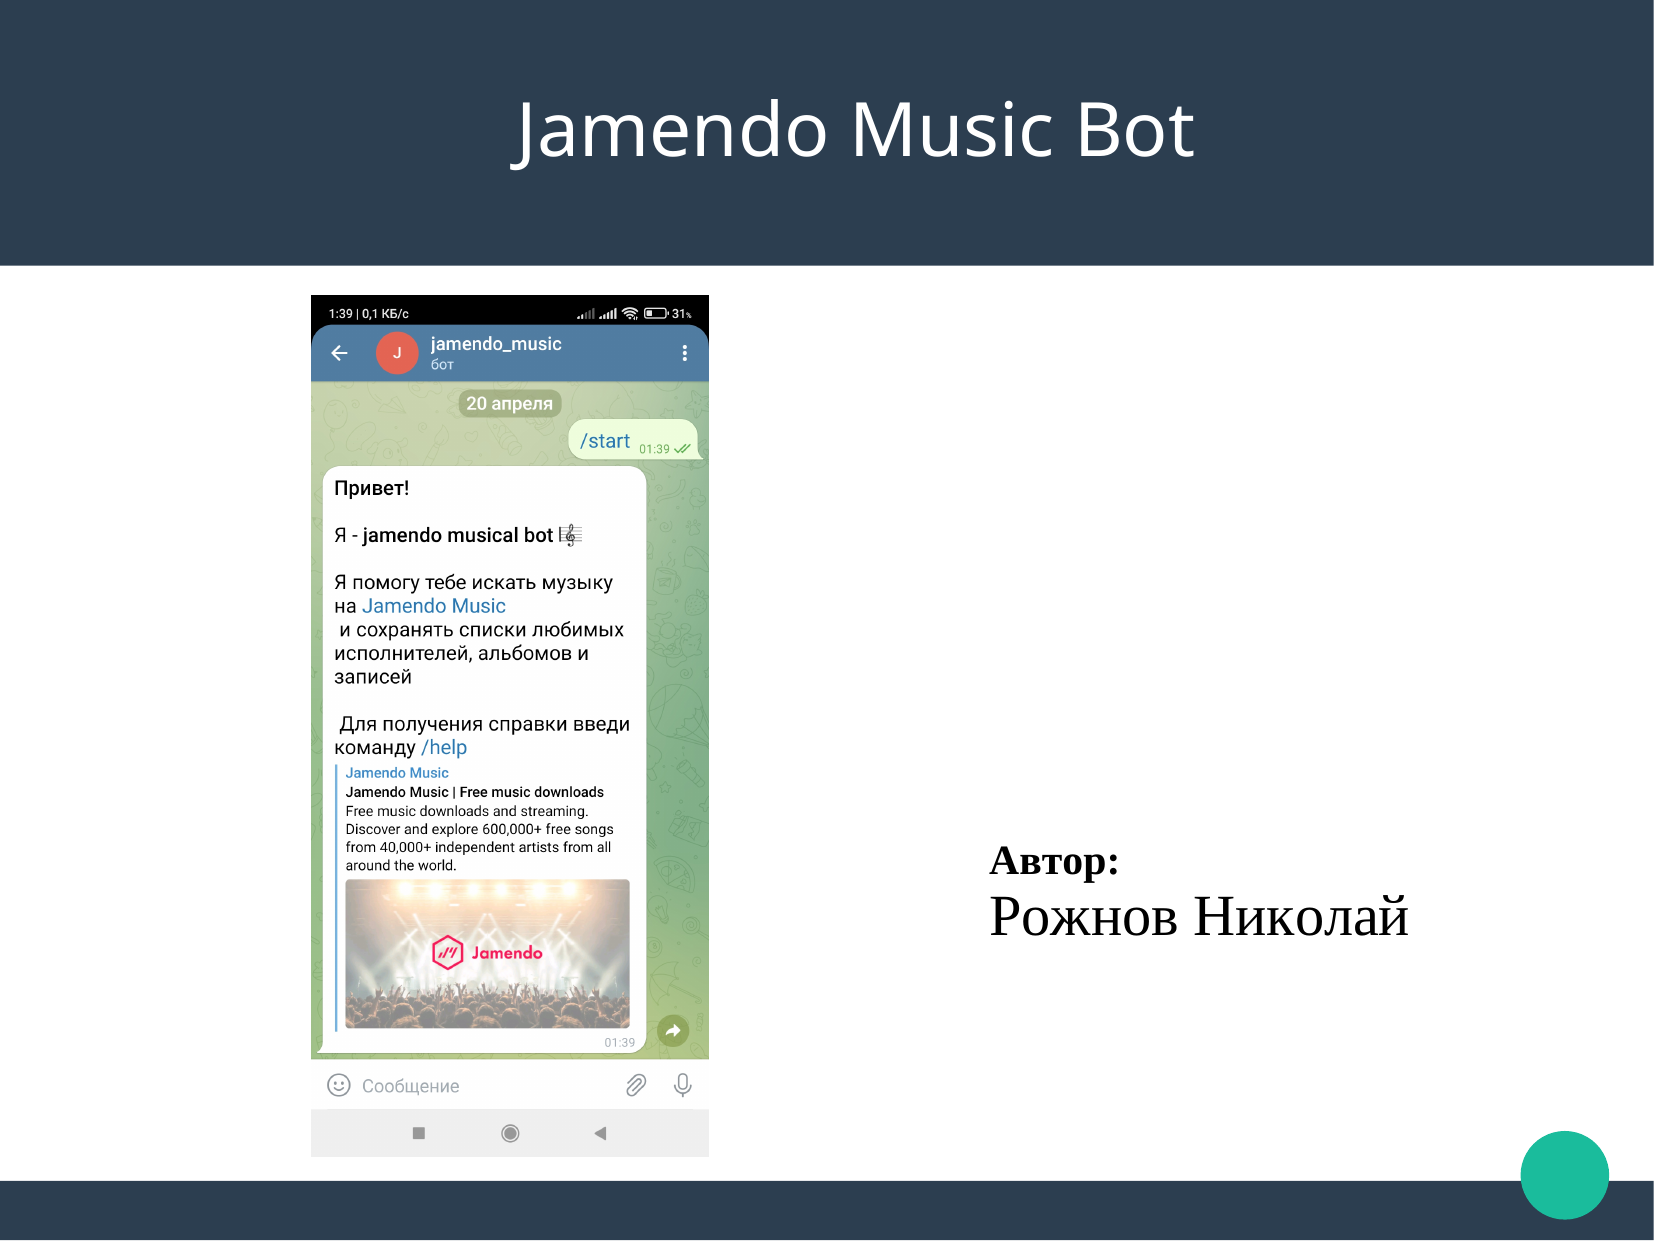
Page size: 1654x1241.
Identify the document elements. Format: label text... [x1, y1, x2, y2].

title Jamendo Music Bot [324, 0, 1388, 260]
picture [311, 295, 709, 1157]
text_box Автор: Рожнов Николай [974, 826, 1483, 975]
